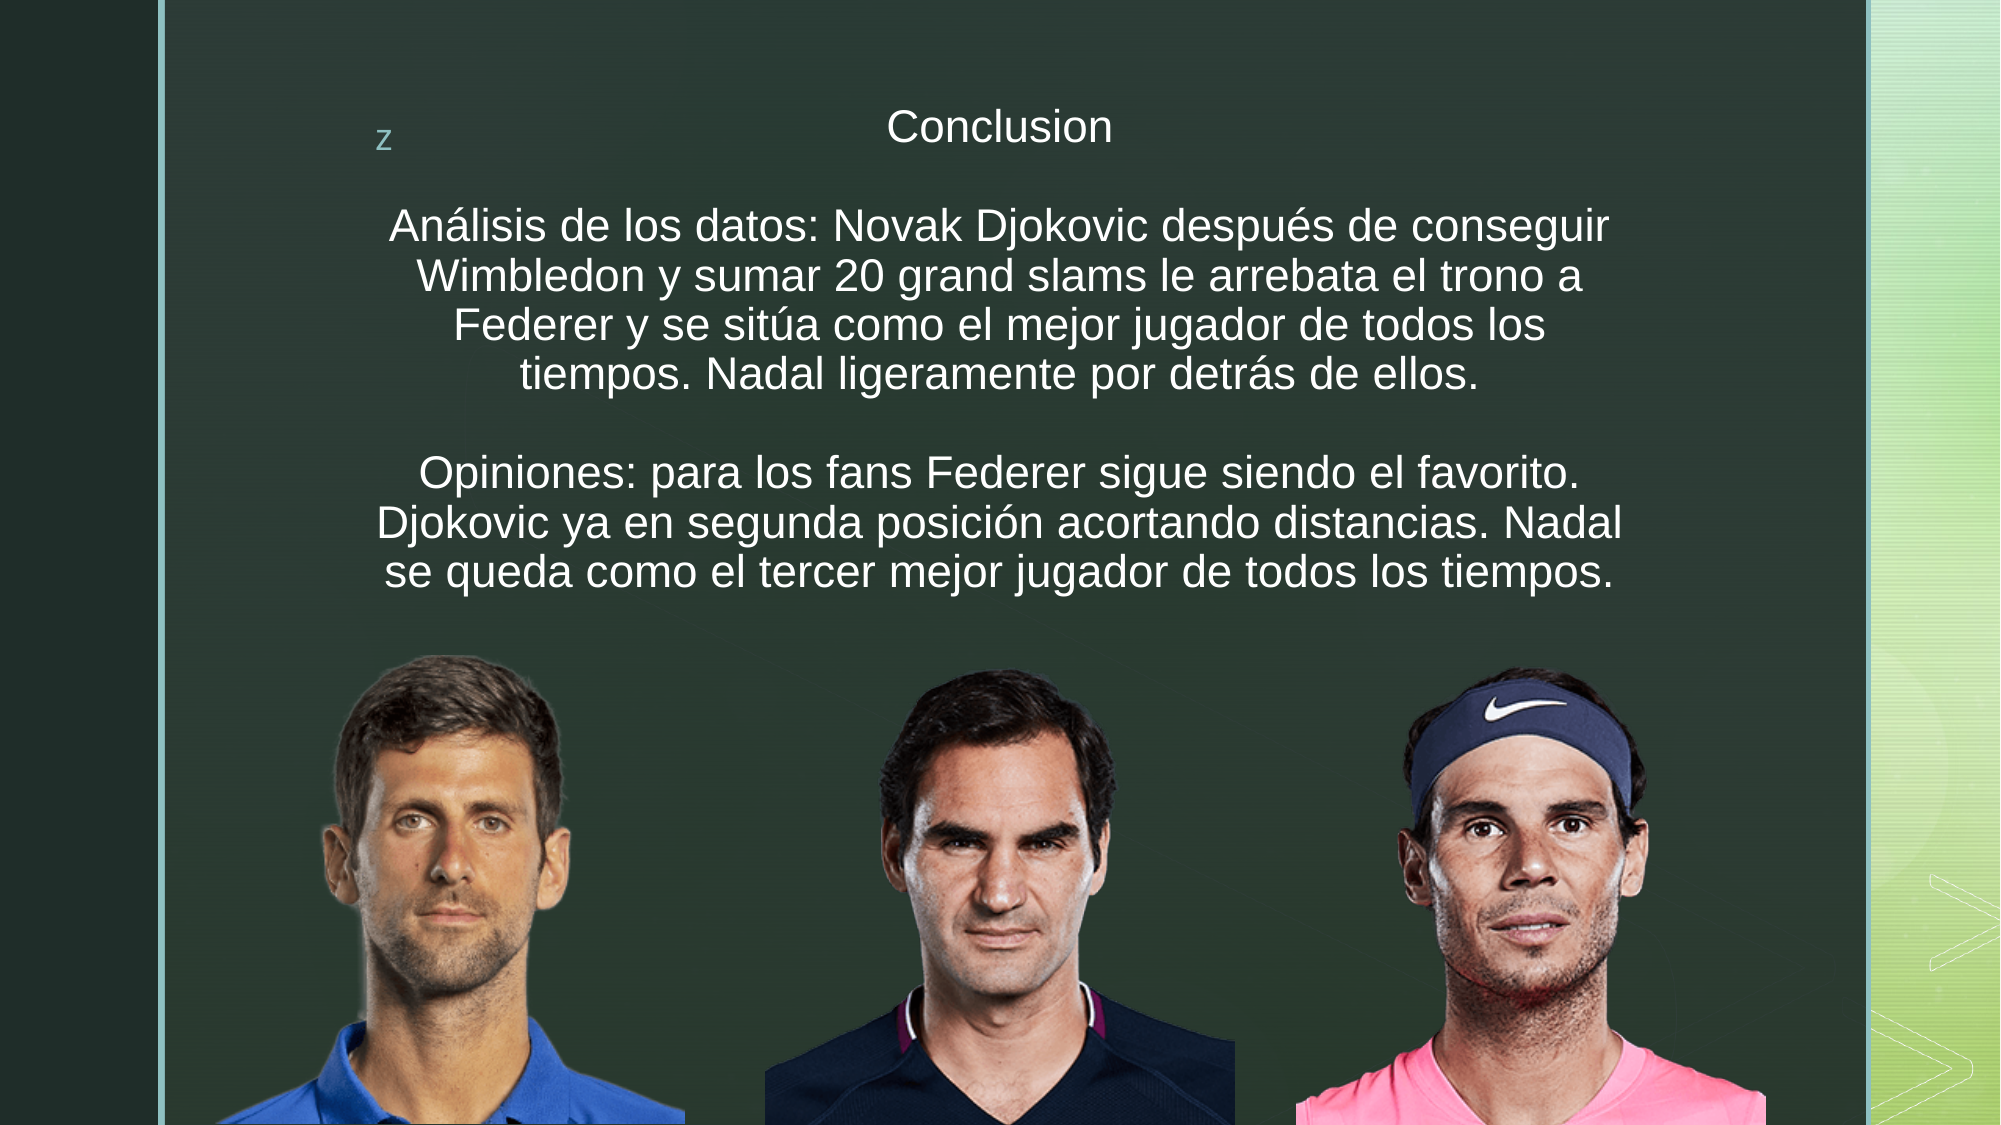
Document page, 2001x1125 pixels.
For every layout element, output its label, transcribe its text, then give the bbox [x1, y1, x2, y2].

picture [1296, 656, 1766, 1125]
title Conclusion Análisis de los datos: Novak Djokovic después de conseguir Wimbledon y sumar 20 grand slams le arrebata el trono a Federer y se sitúa como el mejor jugador de todos los tiempos. Nadal ligeramente por detrás de ellos. Opiniones: para los fans Federer sigue siendo el favorito. Djokovic ya en segunda posición acortando distancias. Nadal se queda como el tercer mejor jugador de todos los tiempos. [347, 95, 1653, 640]
picture [215, 655, 685, 1124]
picture [765, 656, 1235, 1125]
